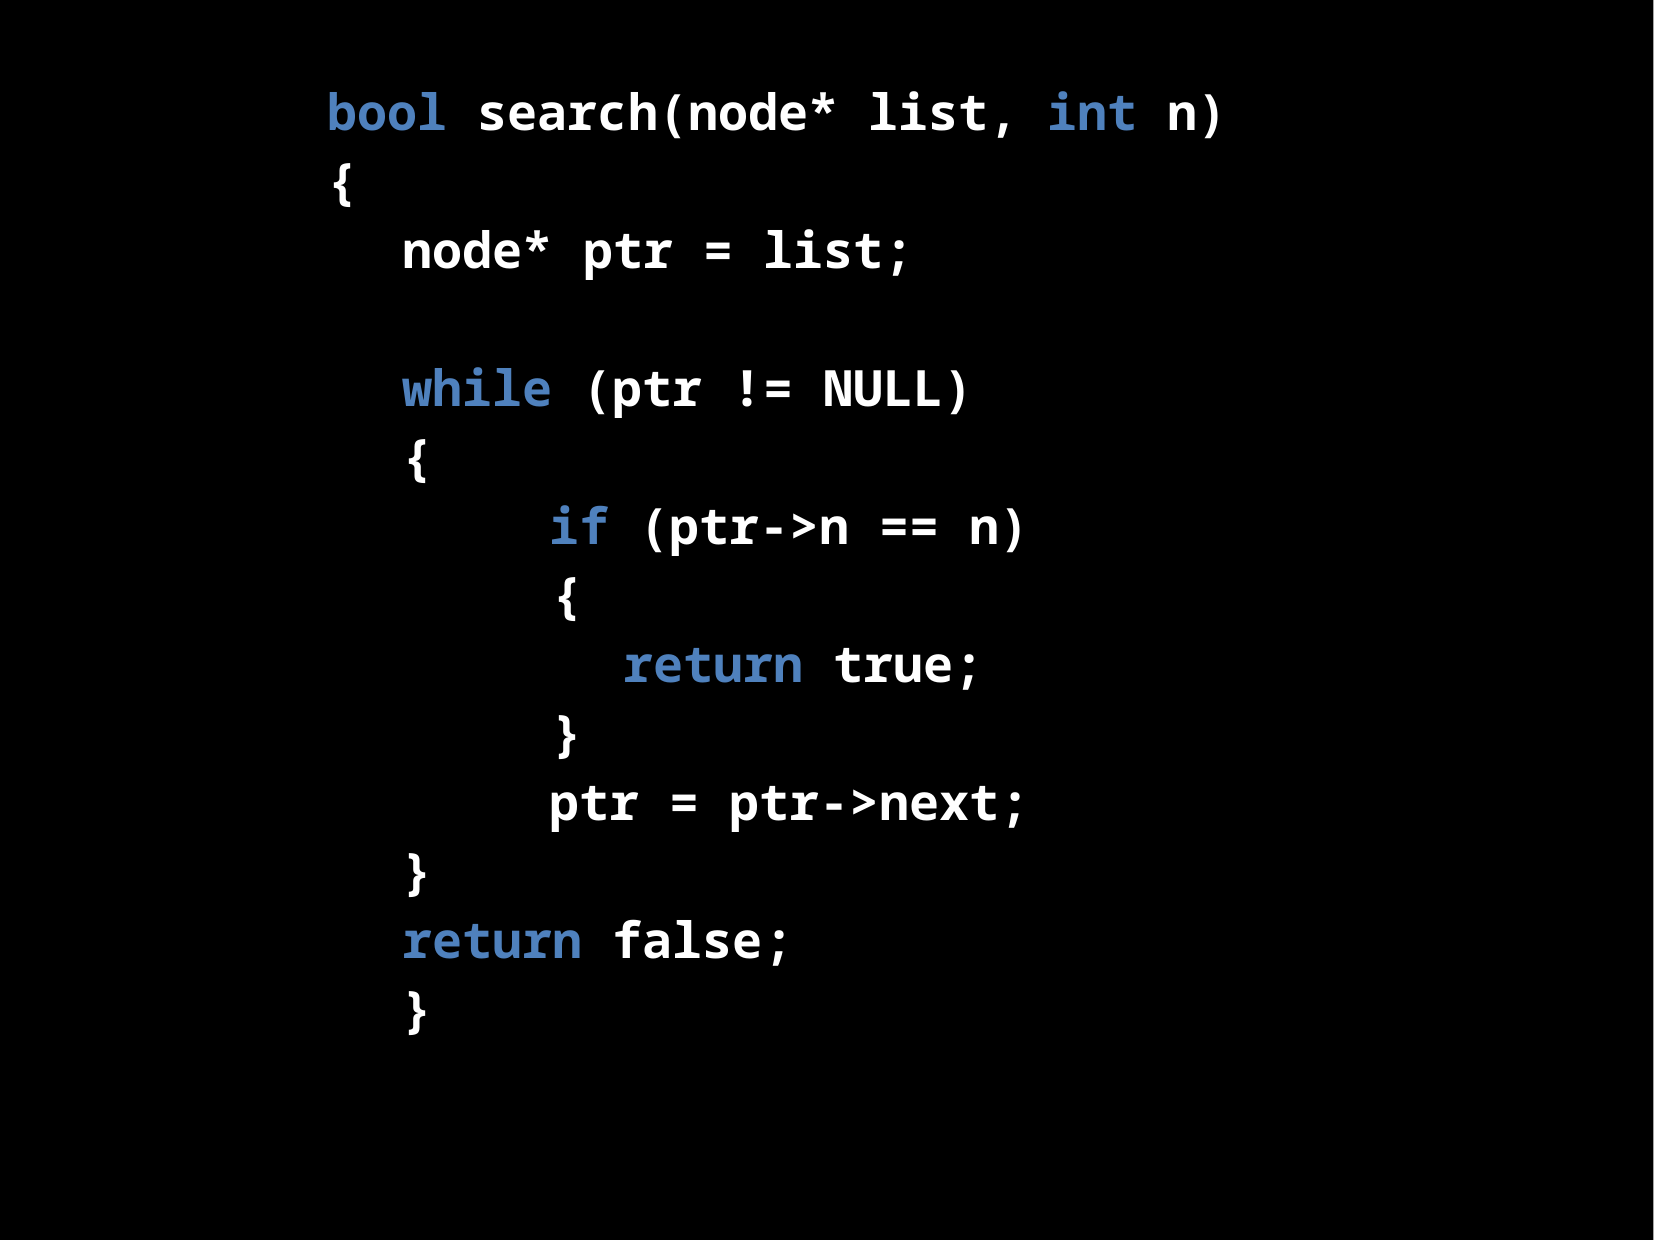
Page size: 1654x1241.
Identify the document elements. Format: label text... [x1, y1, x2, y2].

text_box bool search(node* list, int n) { node* ptr = list; while (ptr != NULL) { if (ptr->n == n) { return true; } ptr = ptr->next; } return false; } [312, 150, 1524, 1028]
